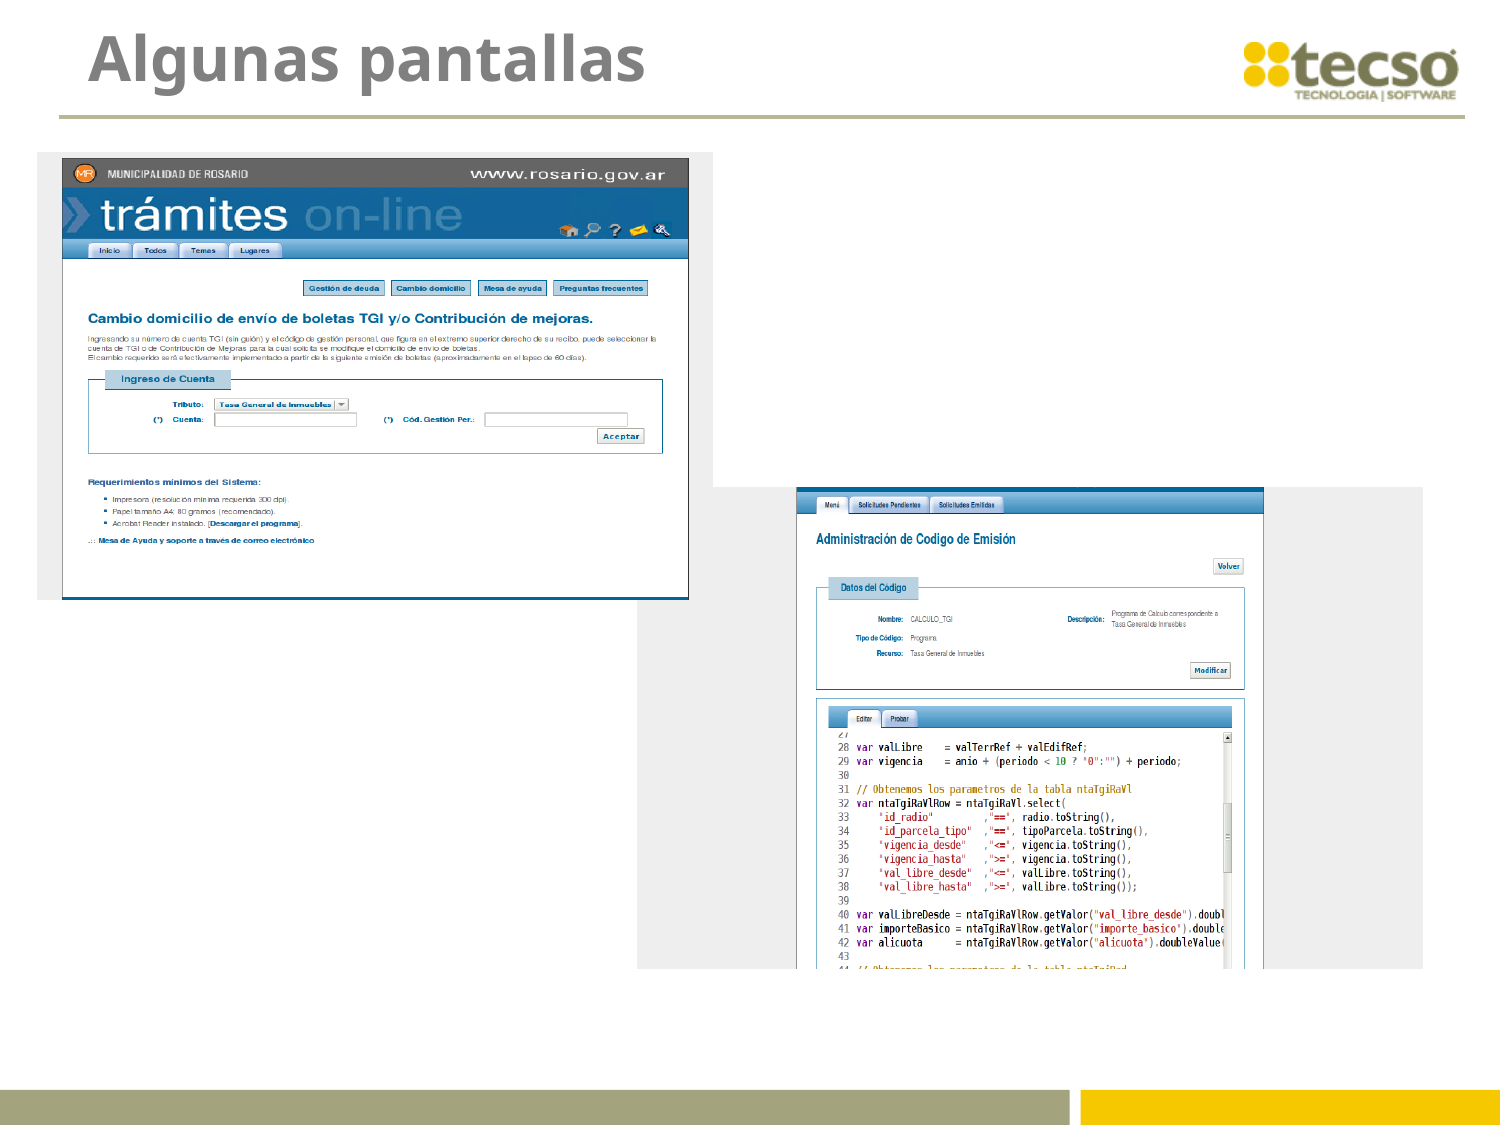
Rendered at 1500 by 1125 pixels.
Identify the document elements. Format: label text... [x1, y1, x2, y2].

picture [1244, 42, 1459, 102]
picture [37, 152, 1423, 970]
title Algunas pantallas [73, 6, 1238, 211]
